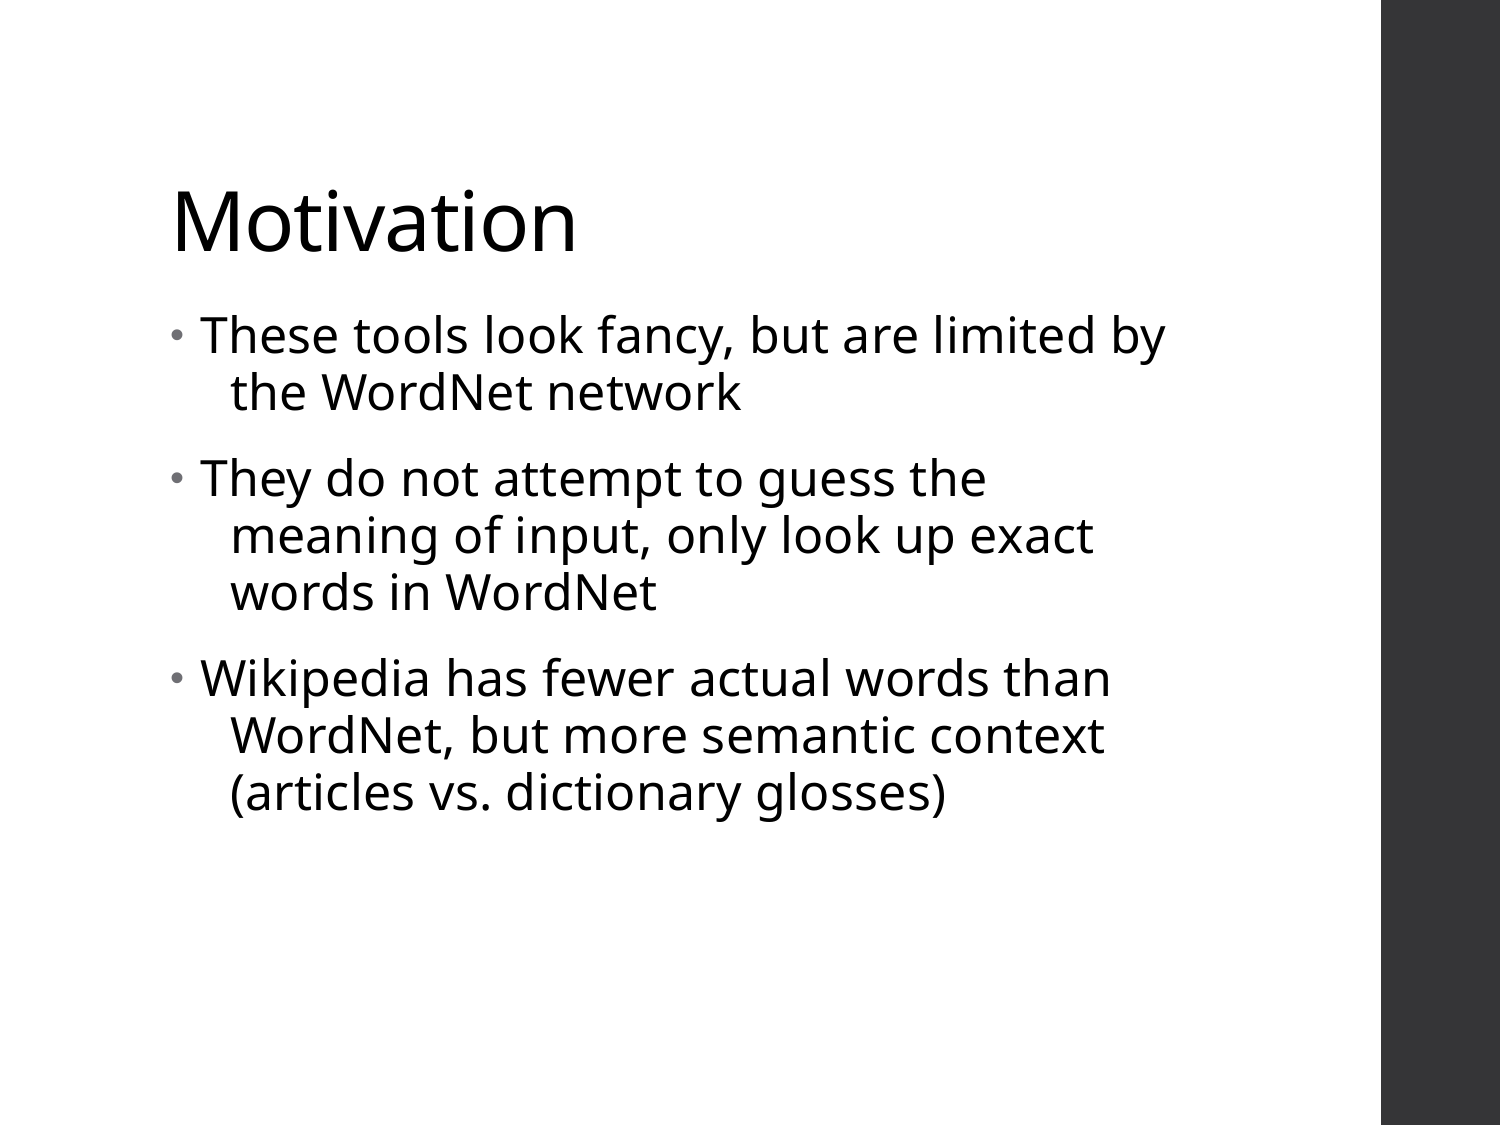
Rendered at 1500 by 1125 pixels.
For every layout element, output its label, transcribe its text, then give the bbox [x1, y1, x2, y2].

title Motivation [155, 60, 1348, 278]
list These tools look fancy, but are limited by the WordNet network They do not attempt to guess the meaning of input, only look up exact words in WordNet Wikipedia has fewer actual words than WordNet, but more semantic context (articles vs. dictionary glosses) [155, 299, 1213, 1014]
